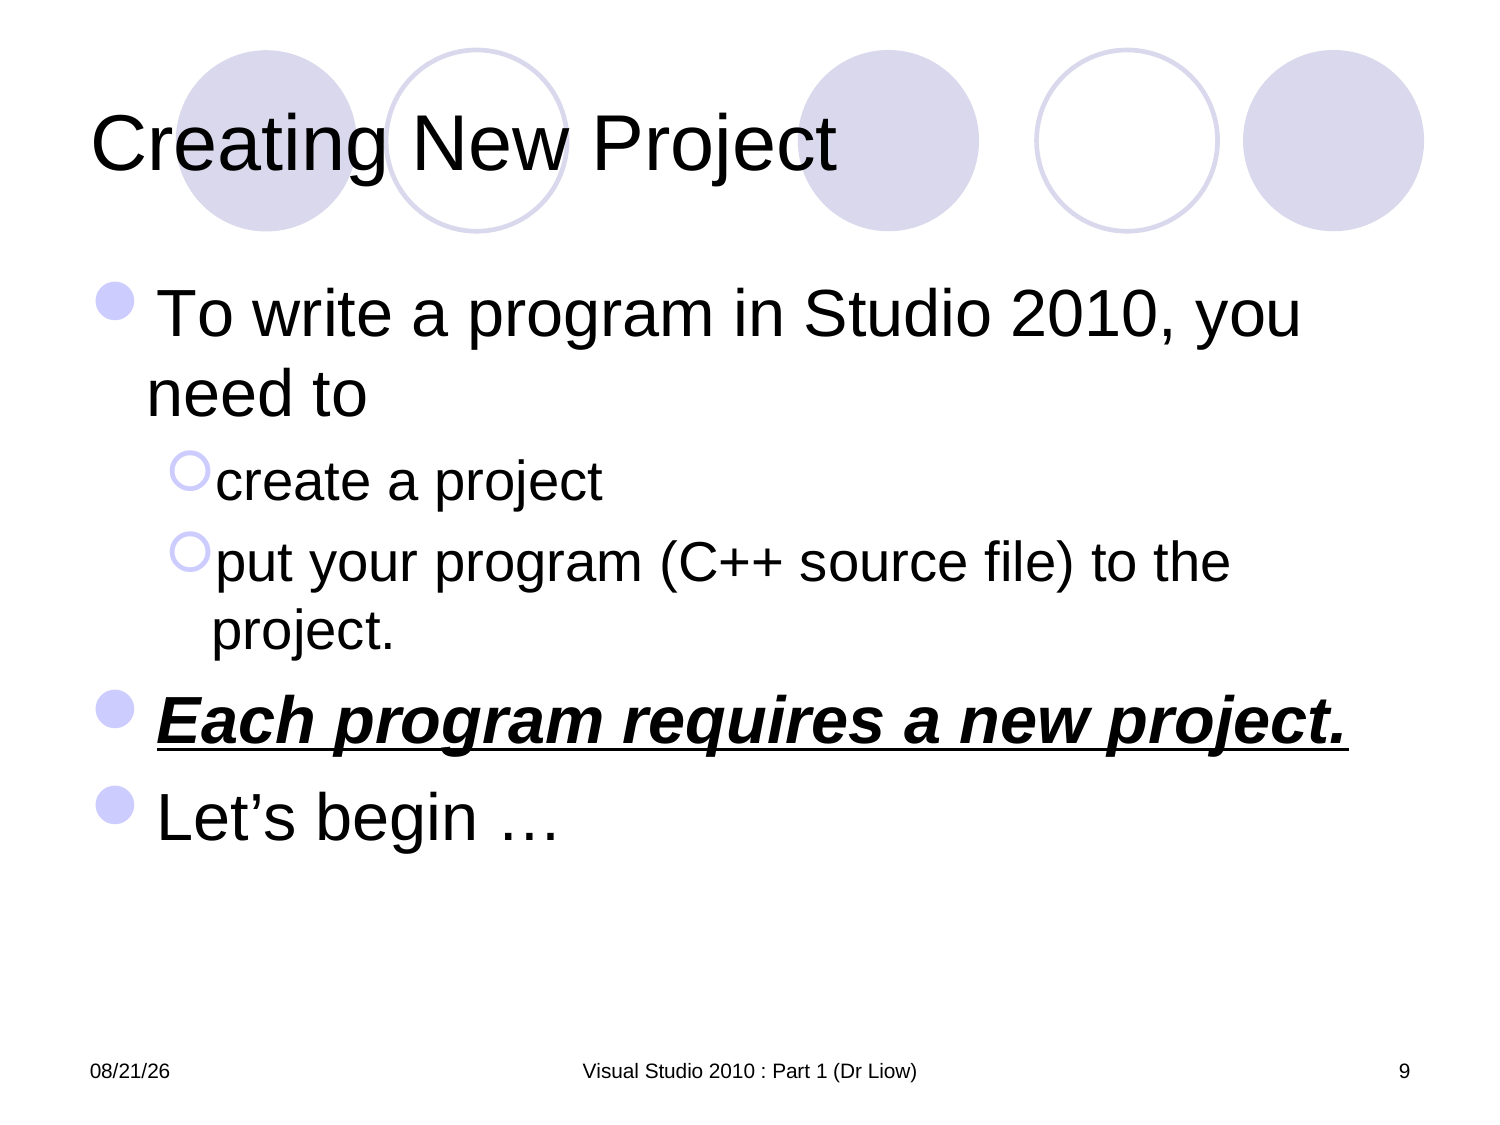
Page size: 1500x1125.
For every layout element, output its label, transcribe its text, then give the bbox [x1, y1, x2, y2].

text_box 08/22/12 [74, 1049, 426, 1101]
text_box Visual Studio 2010 : Part 1 (Dr Liow) [512, 1049, 988, 1101]
title Creating New Project [75, 45, 1426, 233]
list To write a program in Studio 2010, you need to create a project put your program (C++ source file) to the project. Each program requires a new project. Let’s begin … [75, 262, 1426, 1006]
text_box <number> [1074, 1049, 1426, 1101]
